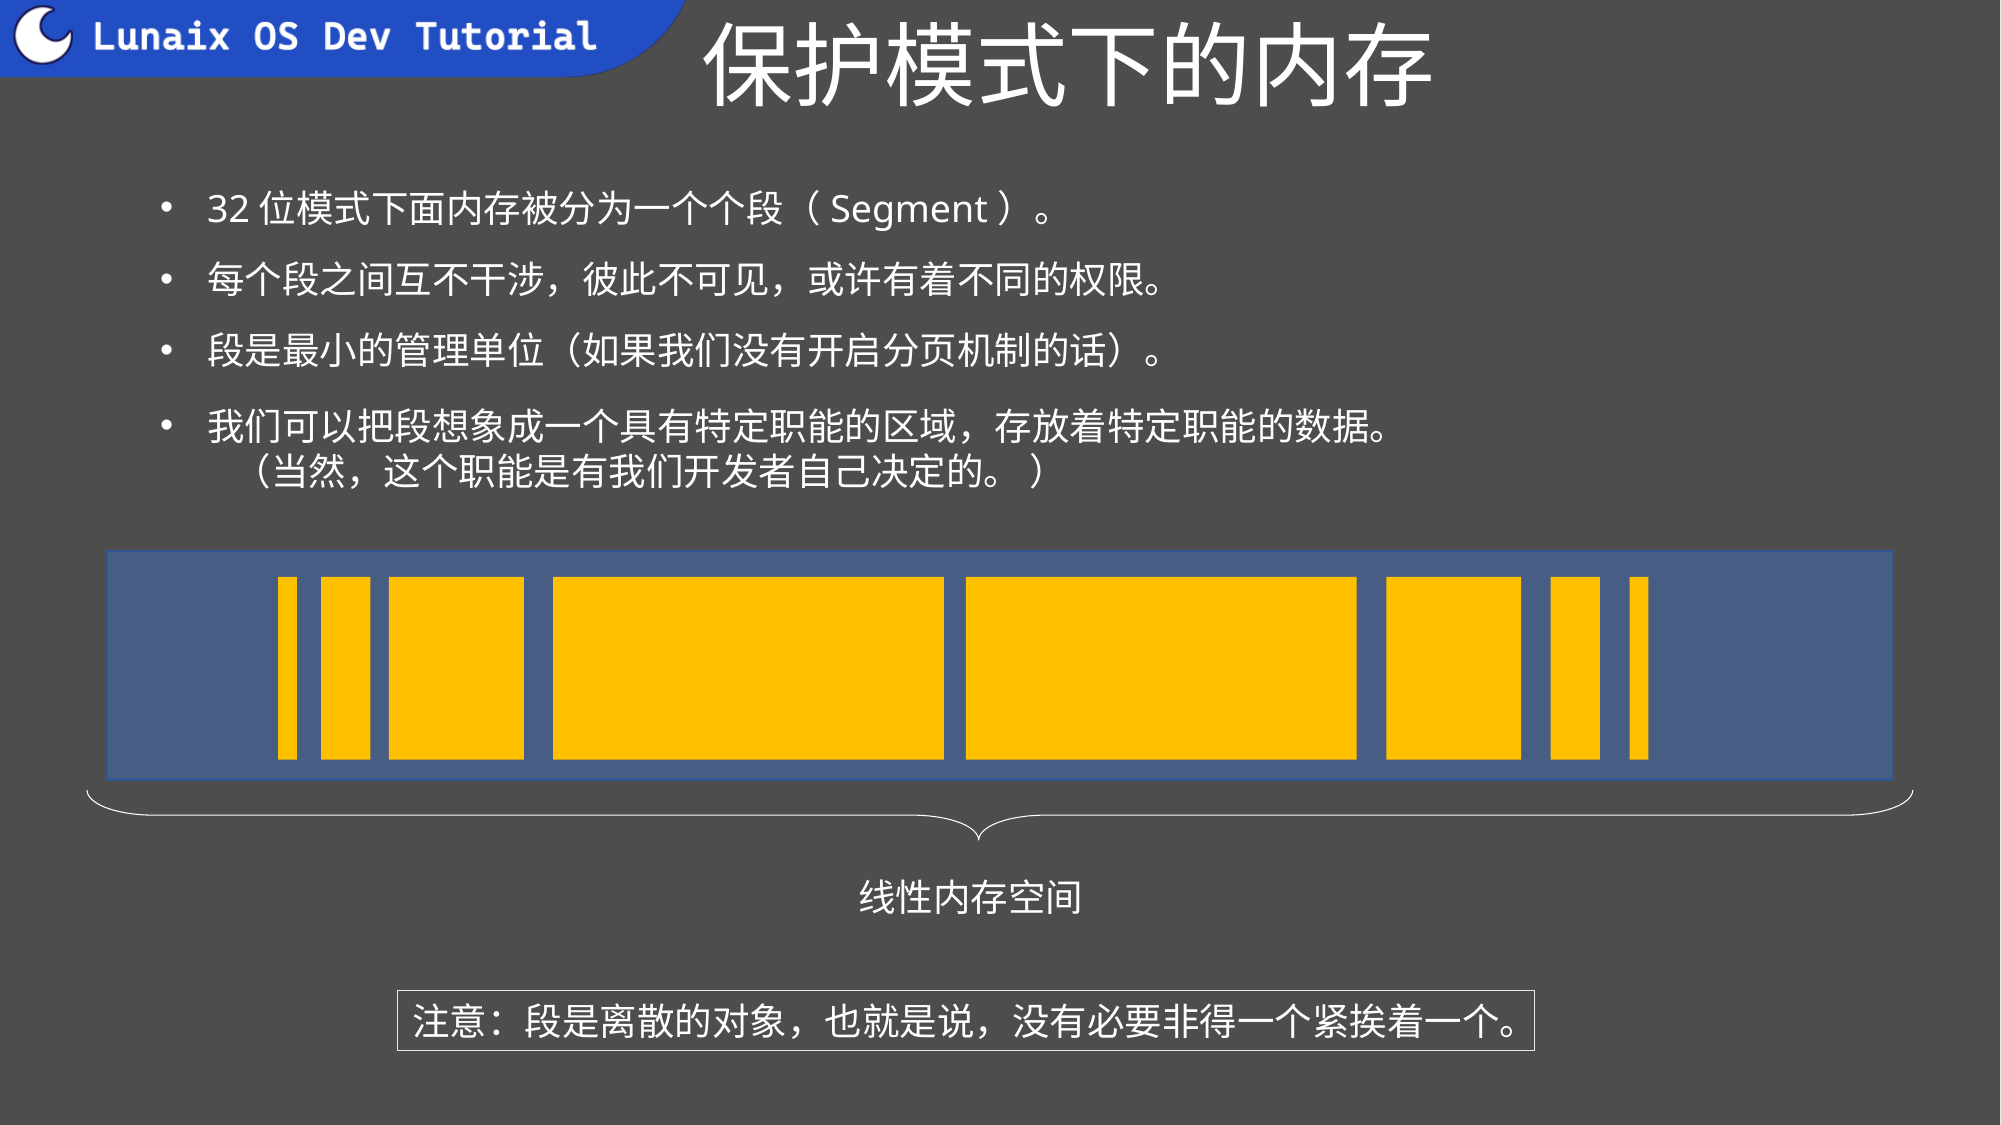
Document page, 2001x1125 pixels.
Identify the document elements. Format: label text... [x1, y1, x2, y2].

text_box 注意：段是离散的对象，也就是说，没有必要非得一个紧挨着一个。 [397, 990, 1535, 1051]
text_box 线性内存空间 [843, 866, 1121, 927]
title 保护模式下的内存 [686, 3, 1875, 137]
text_box 32位模式下面内存被分为一个个段（Segment）。 [145, 177, 1443, 238]
picture [0, 0, 2001, 1125]
text_box [106, 550, 1894, 780]
text_box 每个段之间互不干涉，彼此不可见，或许有着不同的权限。 [145, 248, 1443, 309]
text_box 我们可以把段想象成一个具有特定职能的区域，存放着特定职能的数据。 （当然，这个职能是有我们开发者自己决定的。 ） [145, 395, 1443, 500]
text_box 段是最小的管理单位（如果我们没有开启分页机制的话）。 [145, 319, 1443, 380]
